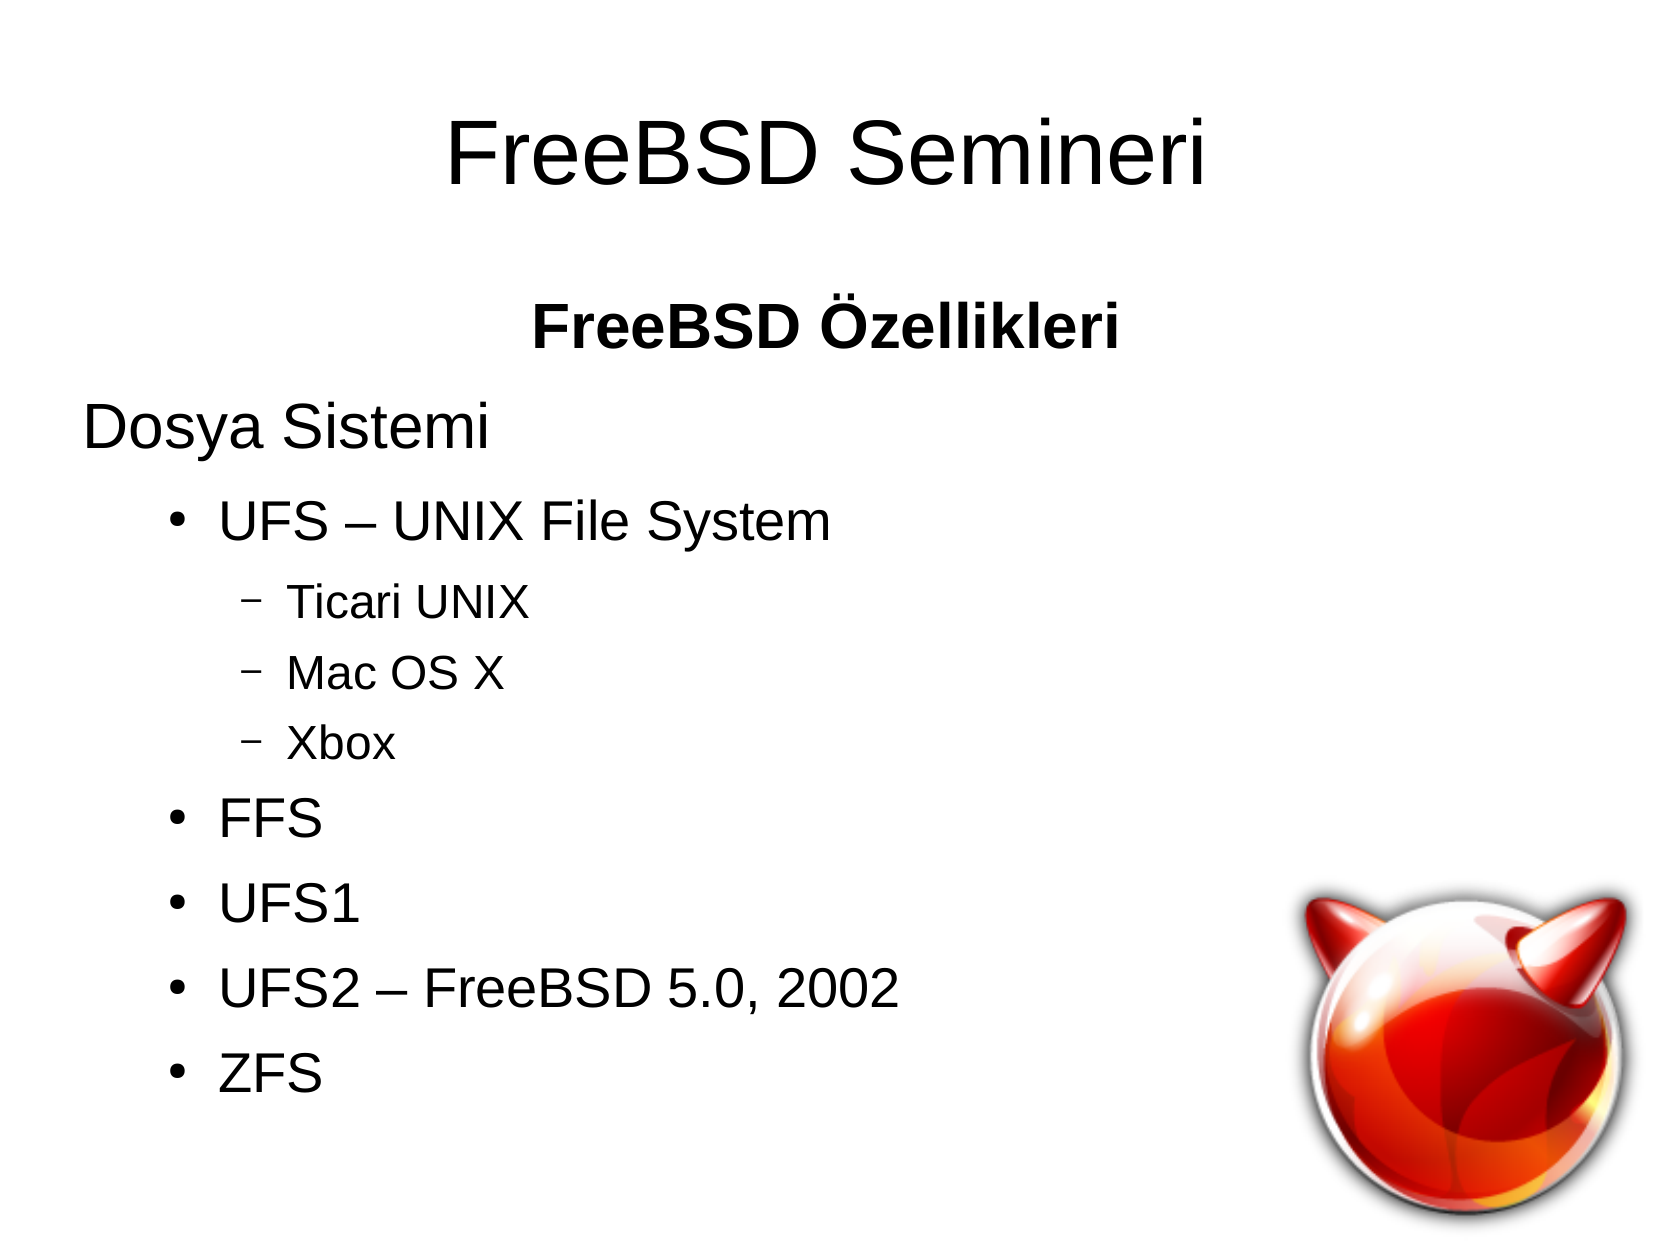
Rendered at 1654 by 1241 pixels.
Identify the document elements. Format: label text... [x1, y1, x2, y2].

picture [1282, 875, 1654, 1241]
title FreeBSD Semineri [82, 49, 1571, 257]
list FreeBSD Özellikleri Dosya Sistemi UFS – UNIX File System Ticari UNIX Mac OS X Xbox FFS UFS1 UFS2 – FreeBSD 5.0, 2002 ZFS [82, 290, 1571, 1109]
